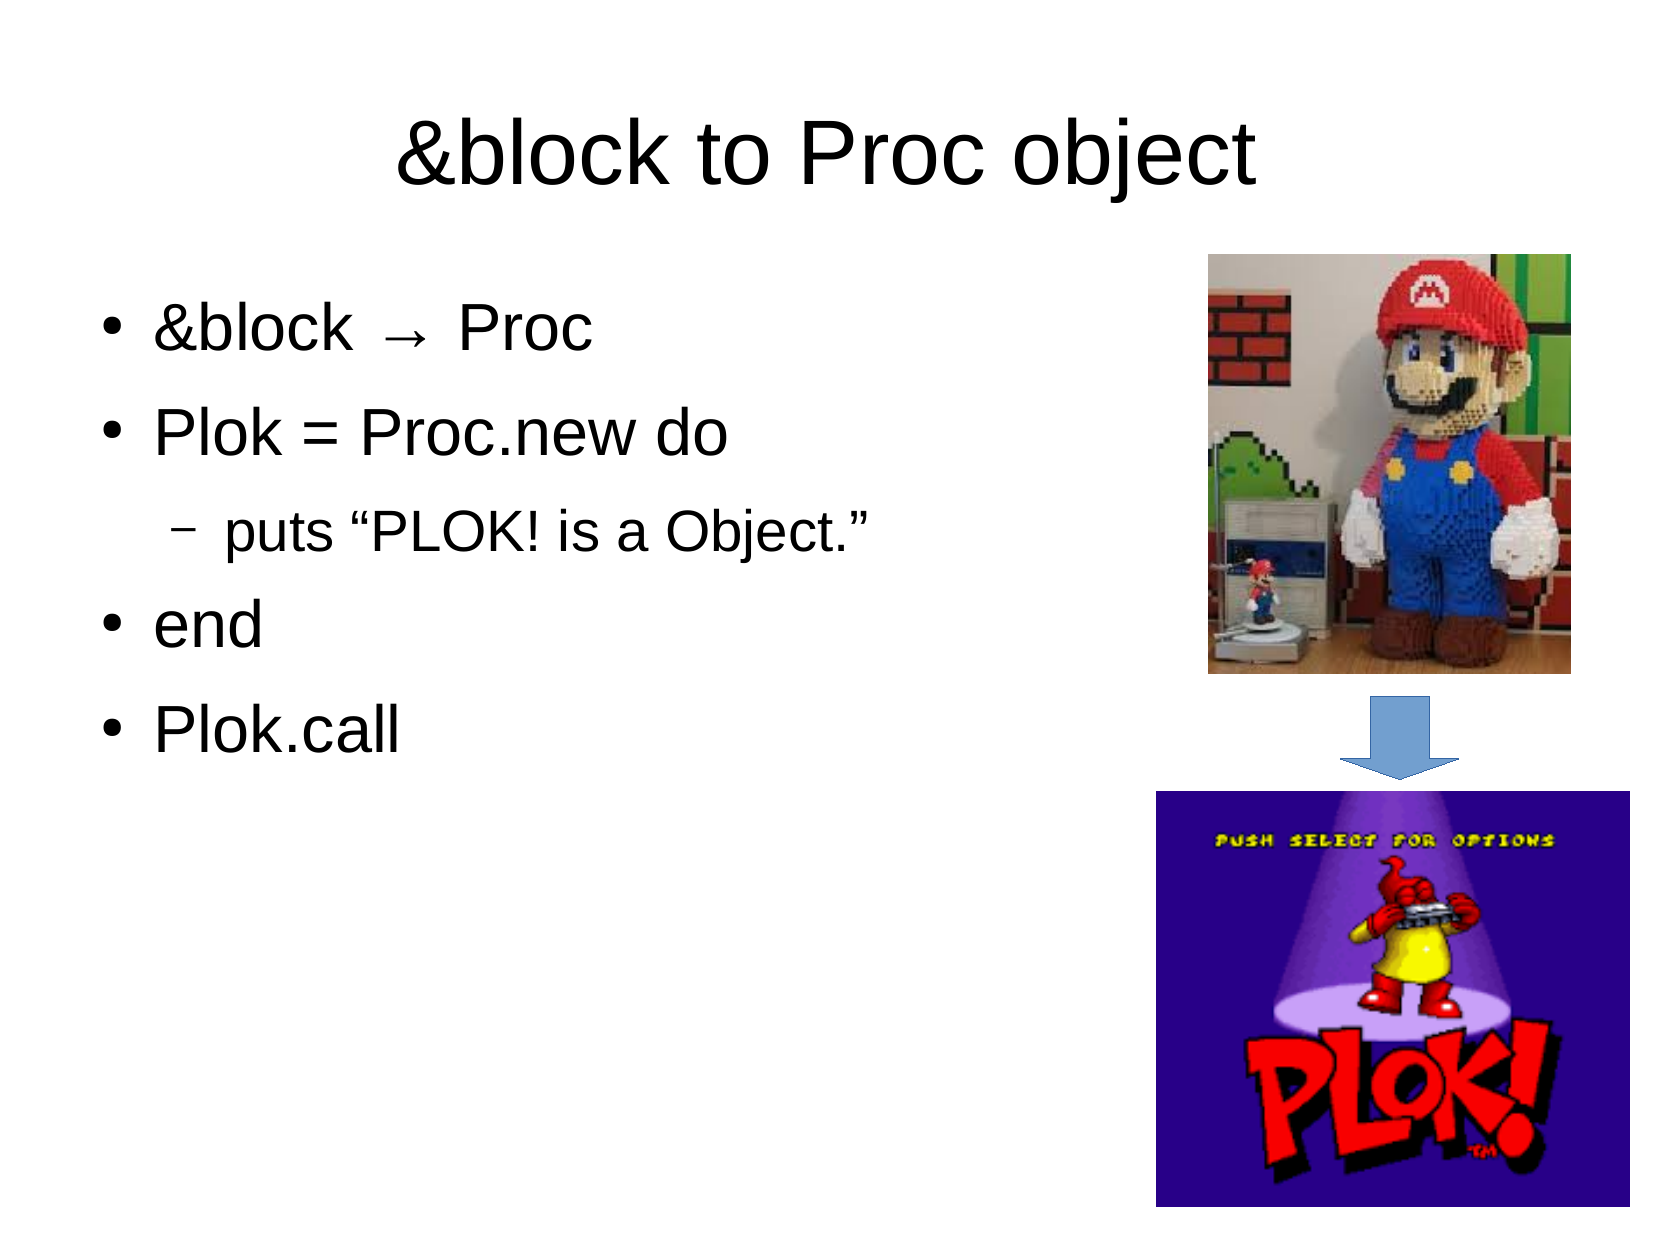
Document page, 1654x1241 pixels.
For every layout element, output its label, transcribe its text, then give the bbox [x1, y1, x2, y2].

text_box [1340, 696, 1459, 780]
list &block → Proc Plok = Proc.new do puts “PLOK! is a Object.” end Plok.call [82, 290, 1063, 1010]
picture [1156, 791, 1630, 1207]
title &block to Proc object [82, 49, 1571, 257]
picture [1208, 254, 1571, 674]
